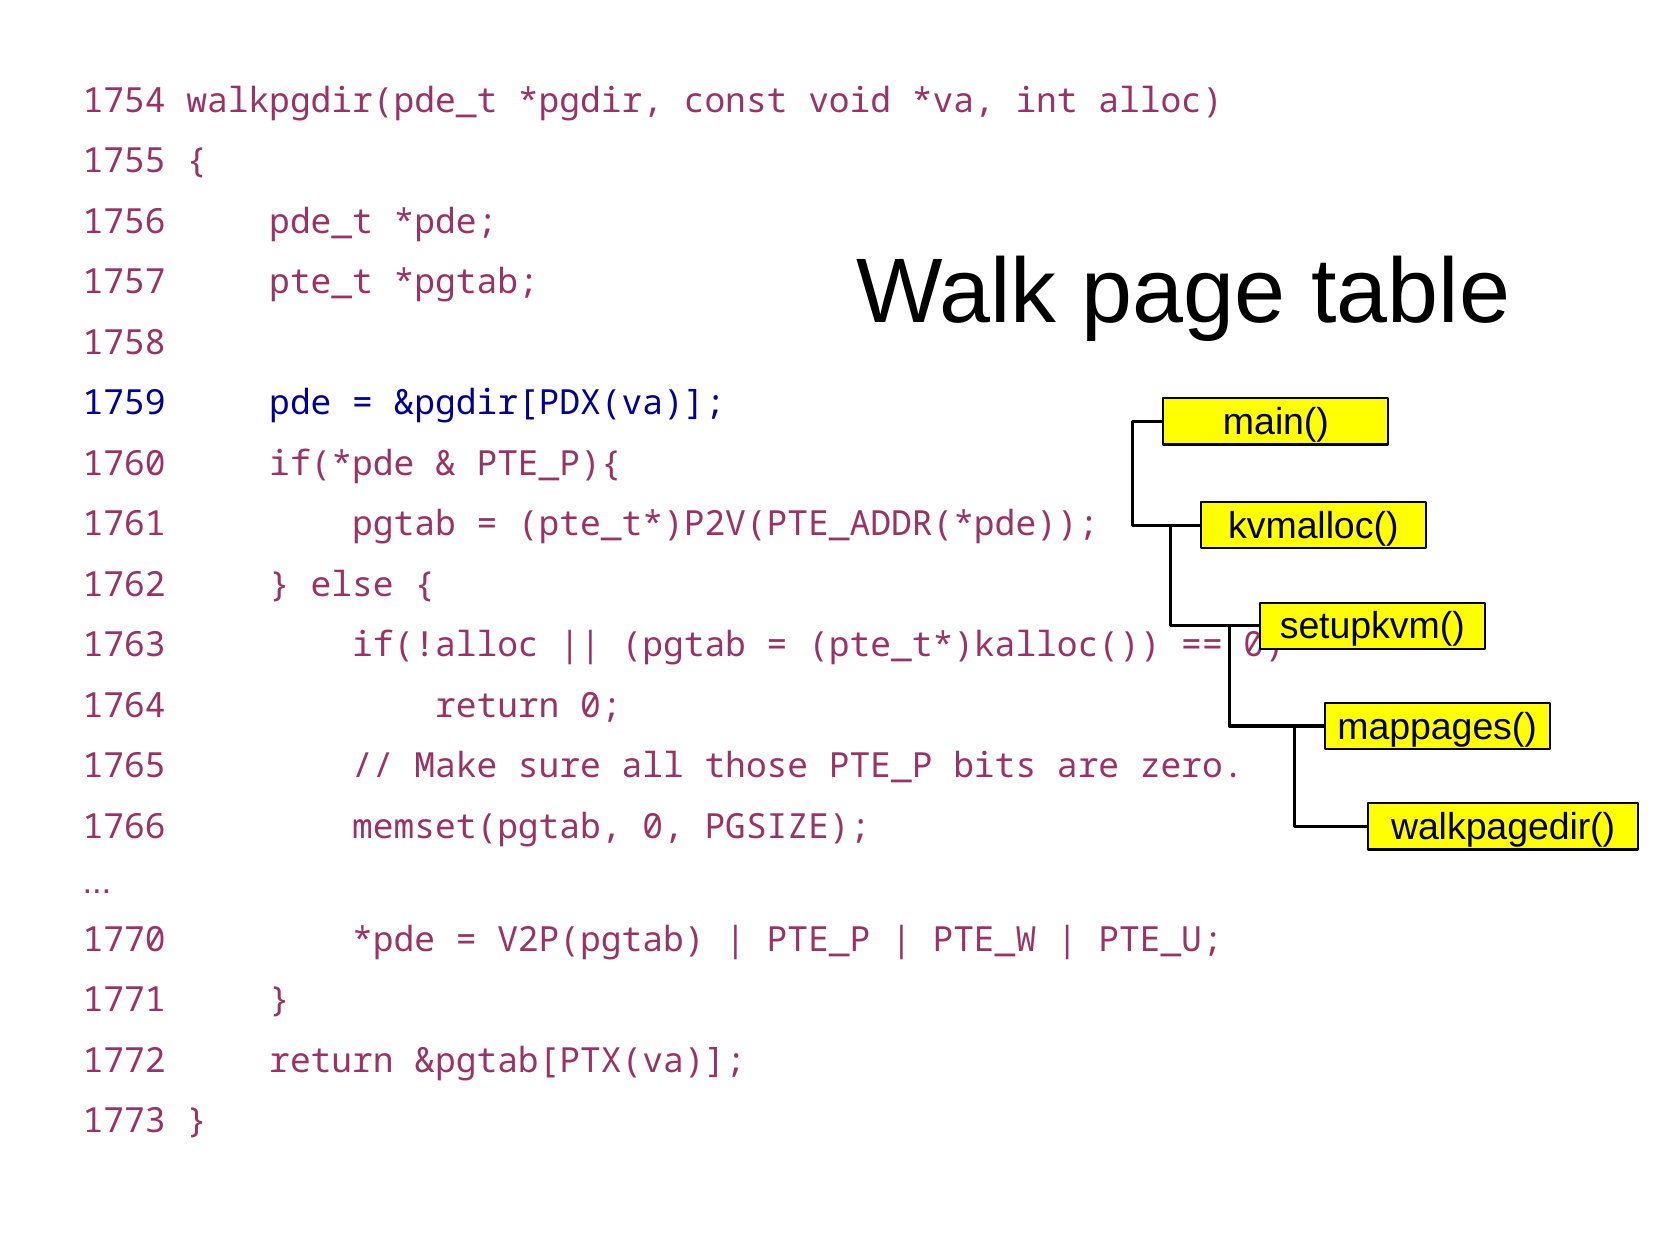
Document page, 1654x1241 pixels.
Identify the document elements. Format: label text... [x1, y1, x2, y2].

title Walk page table [791, 187, 1576, 395]
text_box kvmalloc() [1200, 502, 1426, 549]
text_box main() [1163, 398, 1389, 445]
text_box mappages() [1324, 702, 1550, 750]
list 1754 walkpgdir(pde_t *pgdir, const void *va, int alloc) 1755 { 1756 pde_t *pde; 1757 pte_t *pgtab; 1758 1759 pde = &pgdir[PDX(va)]; 1760 if(*pde & PTE_P){ 1761 pgtab = (pte_t*)P2V(PTE_ADDR(*pde)); 1762 } else { 1763 if(!alloc || (pgtab = (pte_t*)kalloc()) == 0) 1764 return 0; 1765 // Make sure all those PTE_P bits are zero. 1766 memset(pgtab, 0, PGSIZE); ... 1770 *pde = V2P(pgtab) | PTE_P | PTE_W | PTE_U; 1771 } 1772 return &pgtab[PTX(va)]; 1773 } [82, 75, 1571, 1163]
text_box setupkvm() [1259, 602, 1485, 649]
text_box walkpagedir() [1367, 803, 1639, 850]
